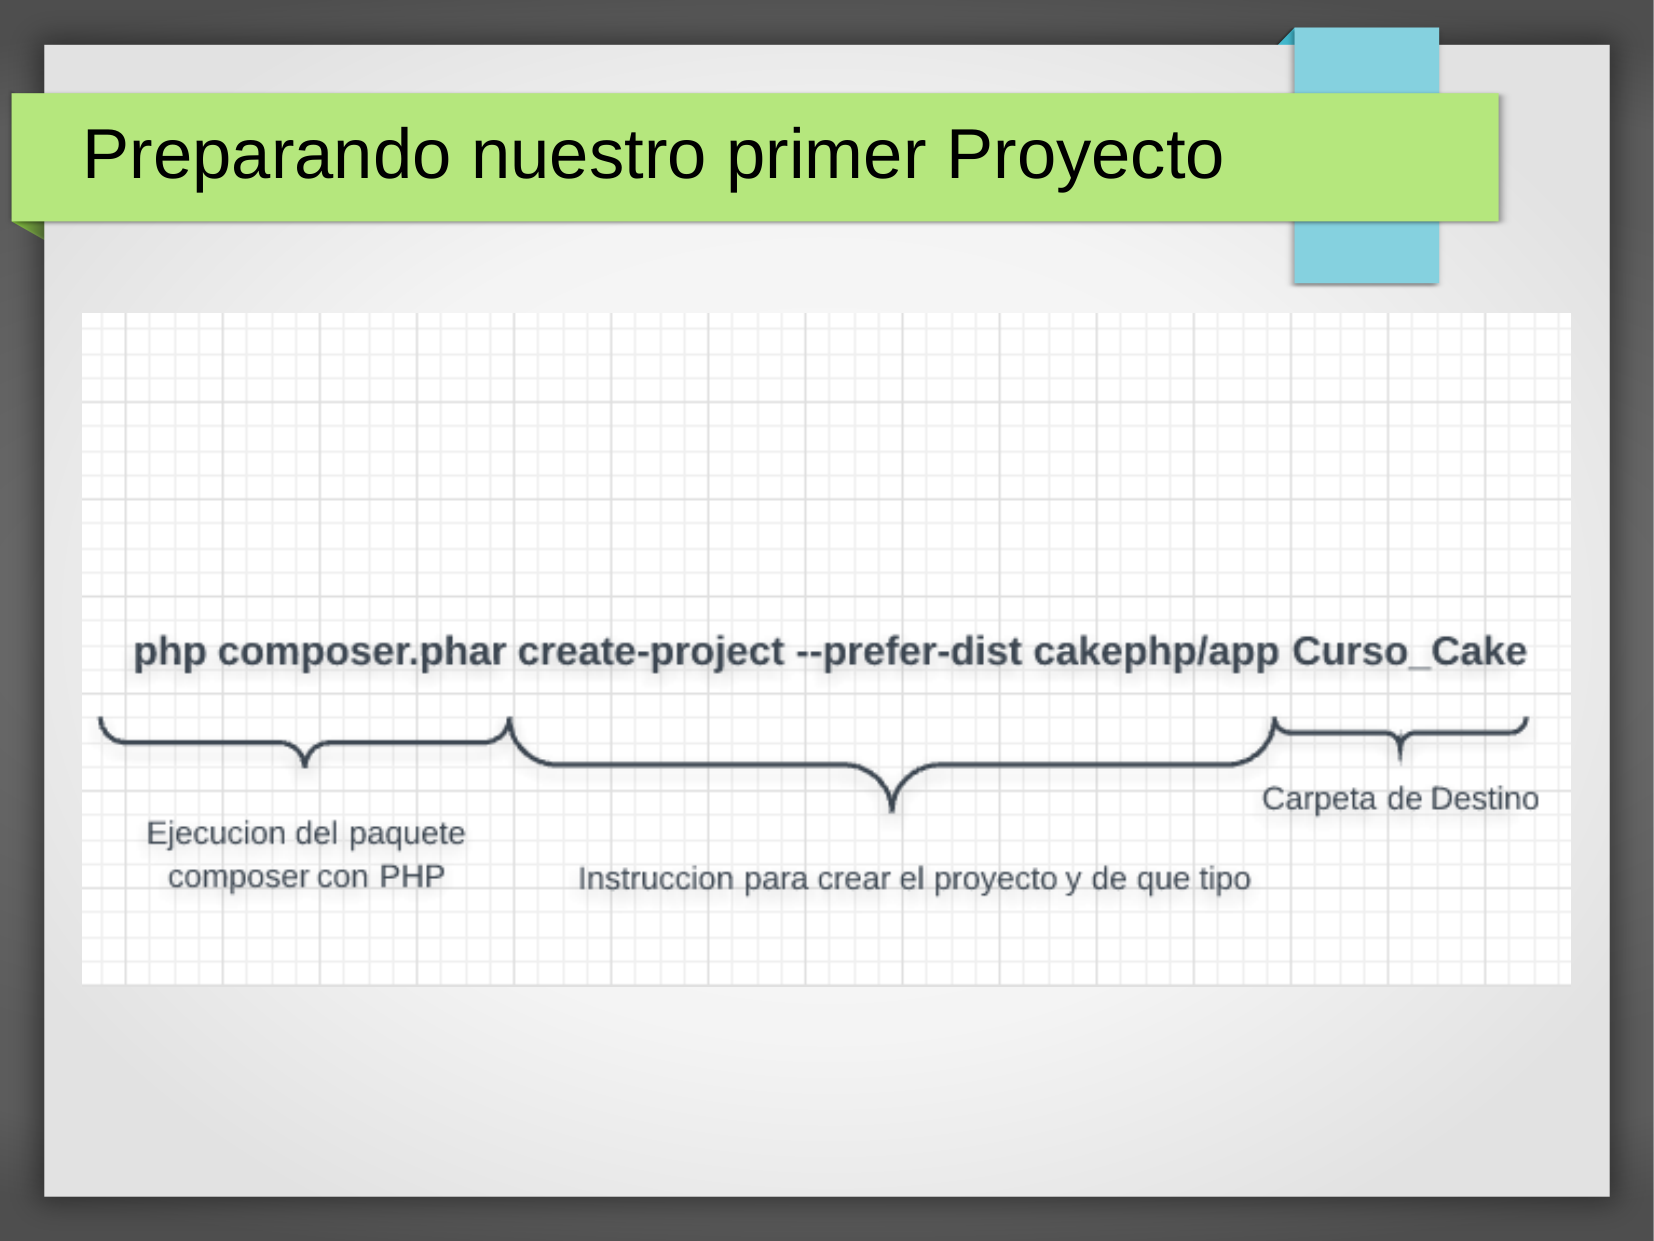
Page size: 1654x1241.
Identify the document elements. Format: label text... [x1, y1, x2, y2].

picture [0, 0, 1654, 1241]
title Preparando nuestro primer Proyecto [82, 94, 1264, 213]
